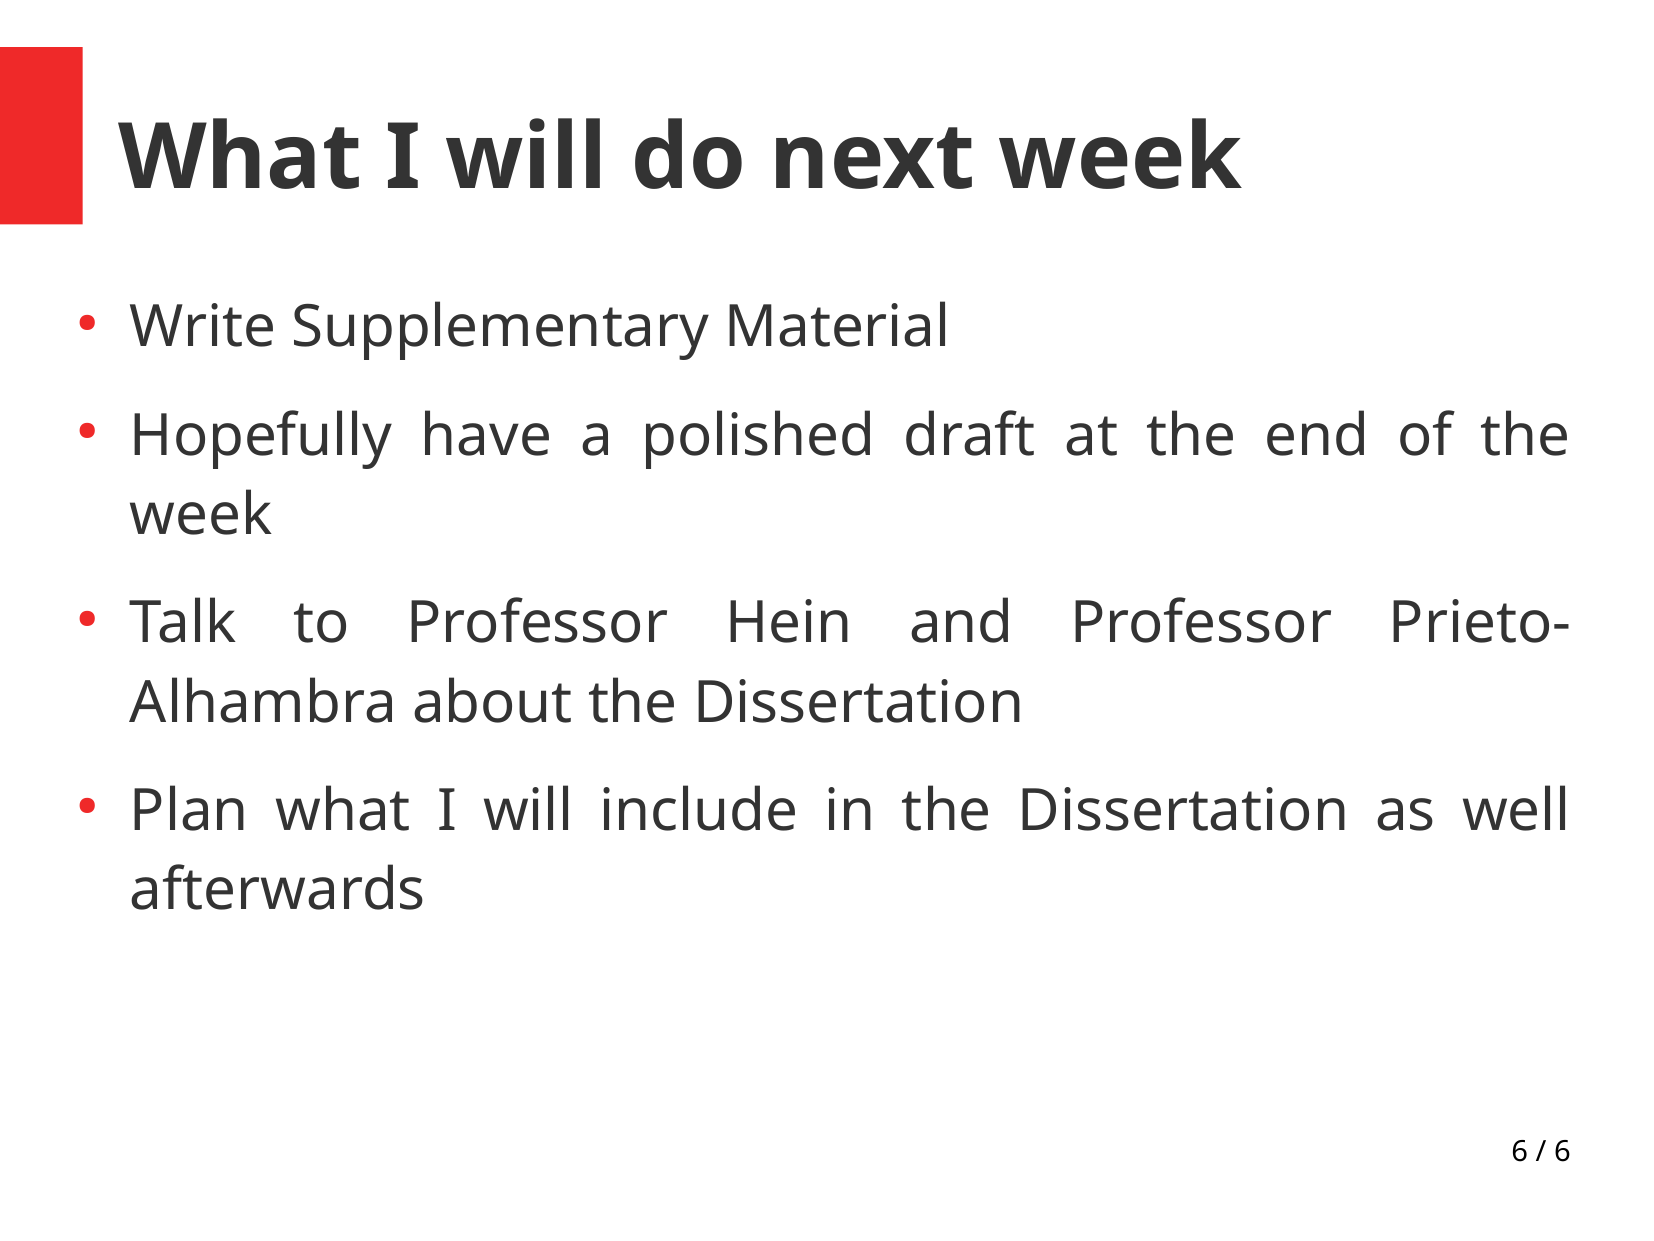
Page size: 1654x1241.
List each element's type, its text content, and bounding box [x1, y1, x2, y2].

list Write Supplementary Material Hopefully have a polished draft at the end of the week Talk to Professor Hein and Professor Prieto-Alhambra about the Dissertation Plan what I will include in the Dissertation as well afterwards [59, 284, 1571, 1004]
title What I will do next week [118, 49, 1571, 257]
